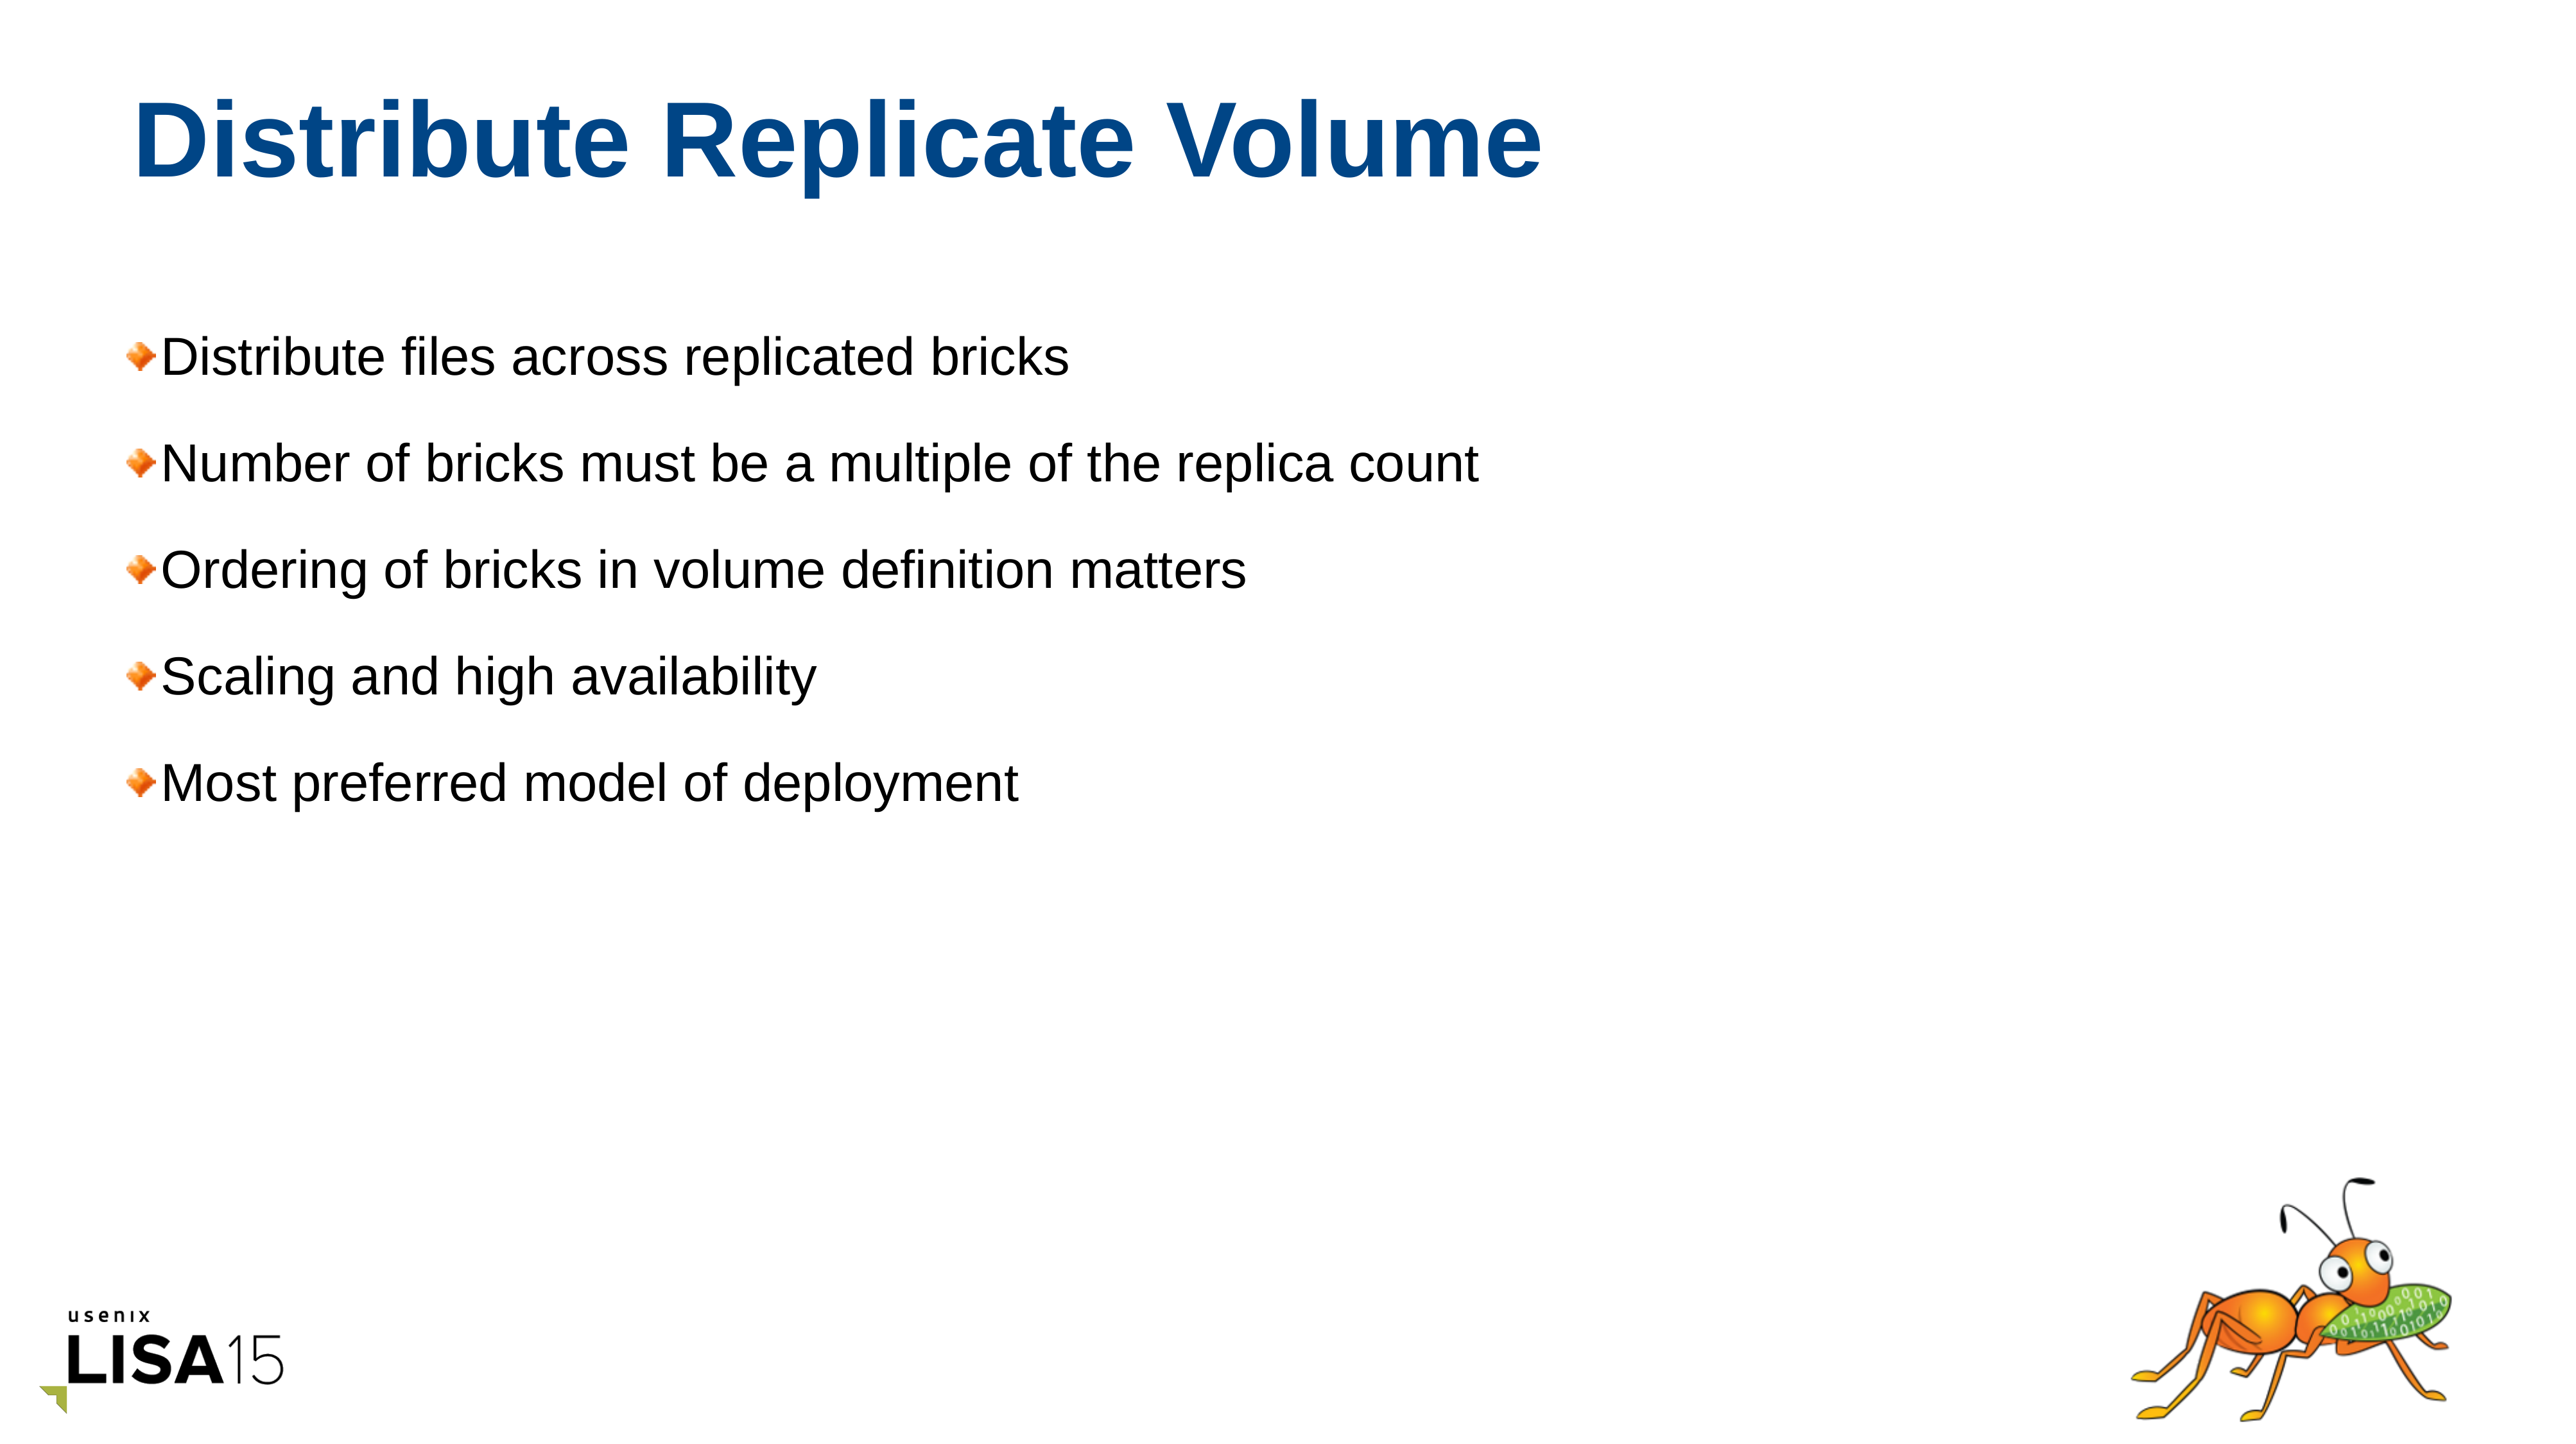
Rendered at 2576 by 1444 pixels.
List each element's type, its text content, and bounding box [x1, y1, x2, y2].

title Distribute Replicate Volume [132, 19, 2446, 261]
picture [2127, 1175, 2456, 1425]
picture [19, 1289, 299, 1427]
list Distribute files across replicated bricks Number of bricks must be a multiple of the replica count Ordering of bricks in volume definition matters Scaling and high availability Most preferred model of deployment [116, 318, 2427, 1271]
